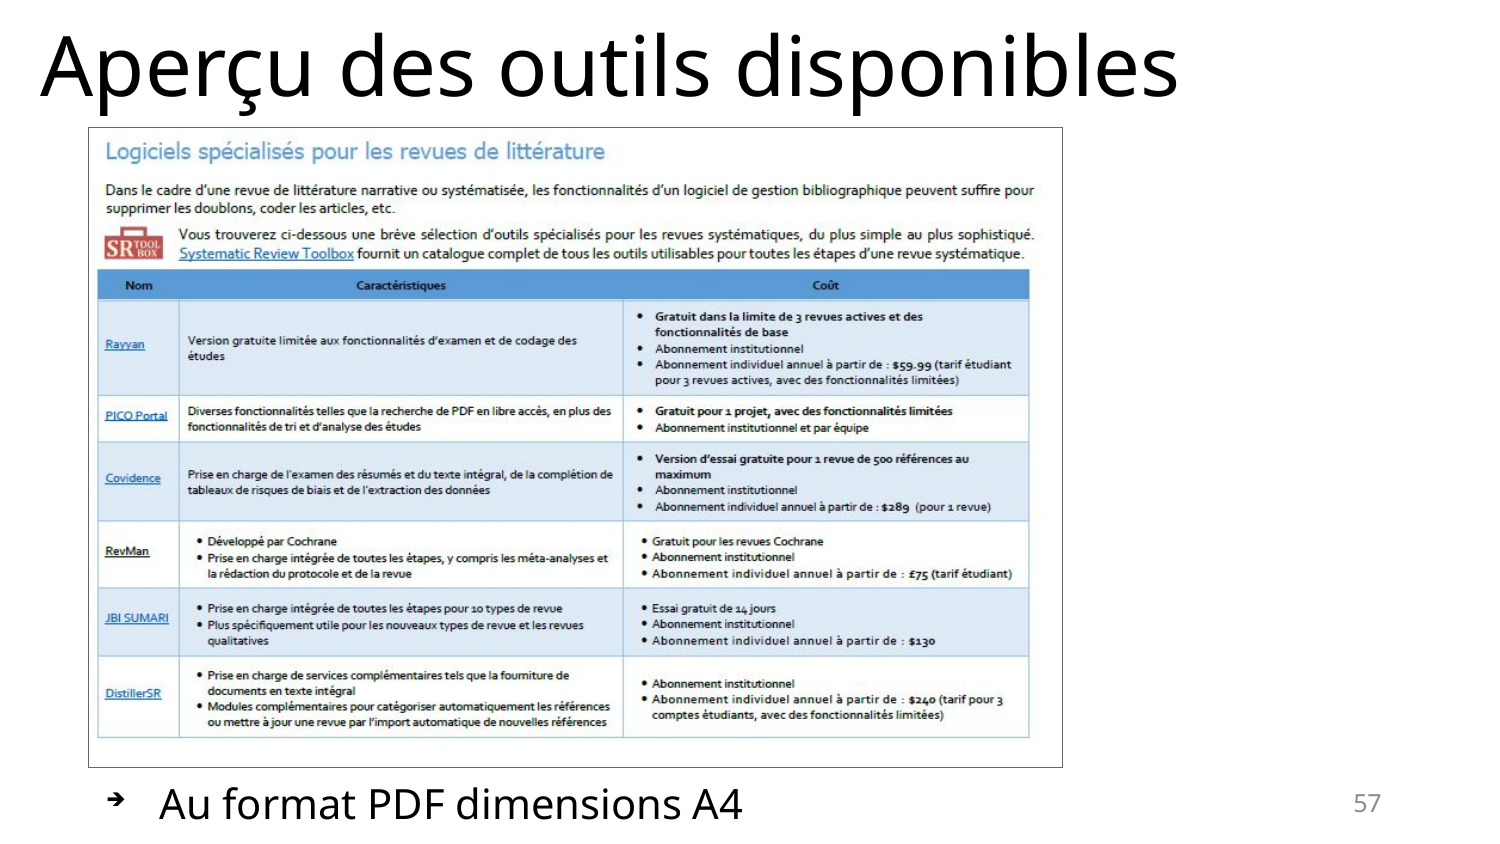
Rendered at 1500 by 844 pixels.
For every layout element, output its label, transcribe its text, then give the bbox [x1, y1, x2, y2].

list Au format PDF dimensions A4 [88, 778, 1450, 844]
picture [88, 127, 1063, 768]
title Aperçu des outils disponibles [25, 0, 1459, 151]
